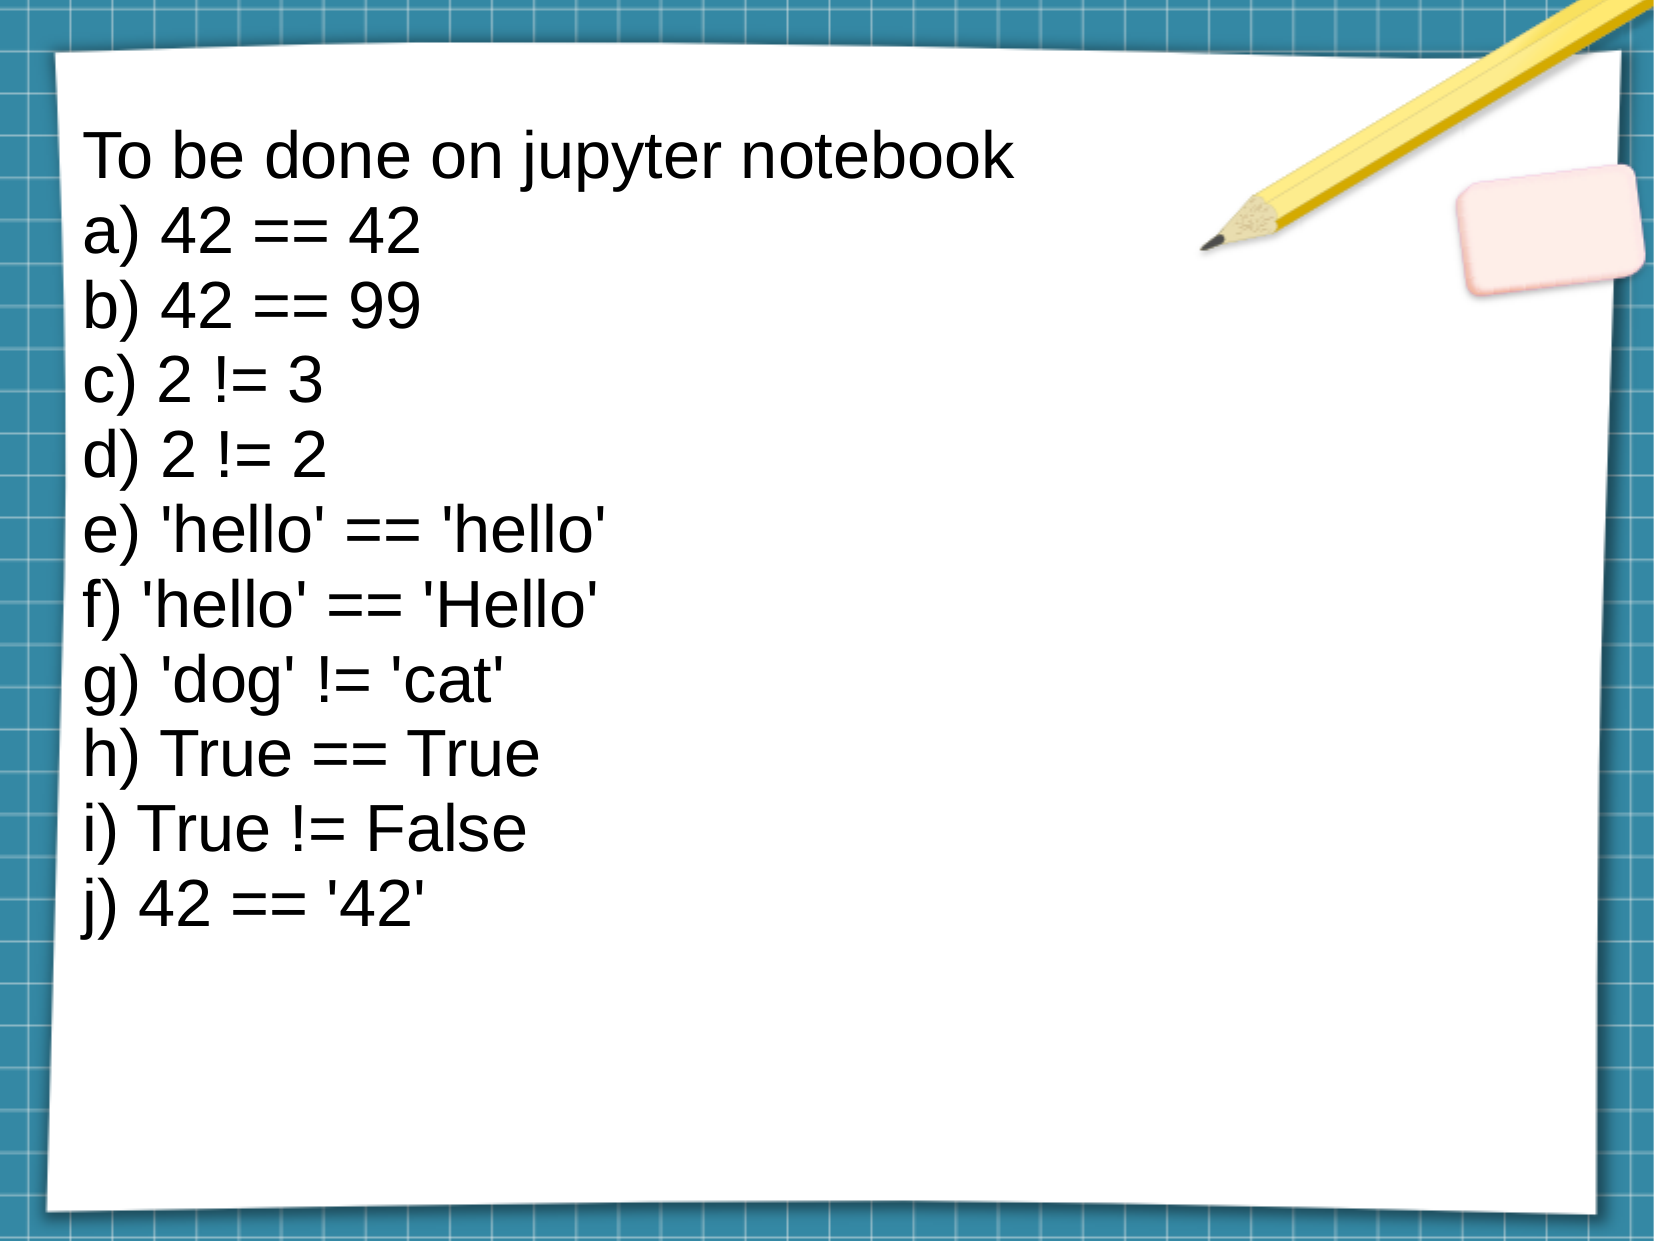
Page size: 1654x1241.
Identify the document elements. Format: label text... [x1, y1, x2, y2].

subtitle To be done on jupyter notebook a) 42 == 42 b) 42 == 99 c) 2 != 3 d) 2 != 2 e) 'hello' == 'hello' f) 'hello' == 'Hello' g) 'dog' != 'cat' h) True == True i) True != False j) 42 == '42' [82, 49, 1571, 1010]
picture [0, 0, 1654, 1241]
